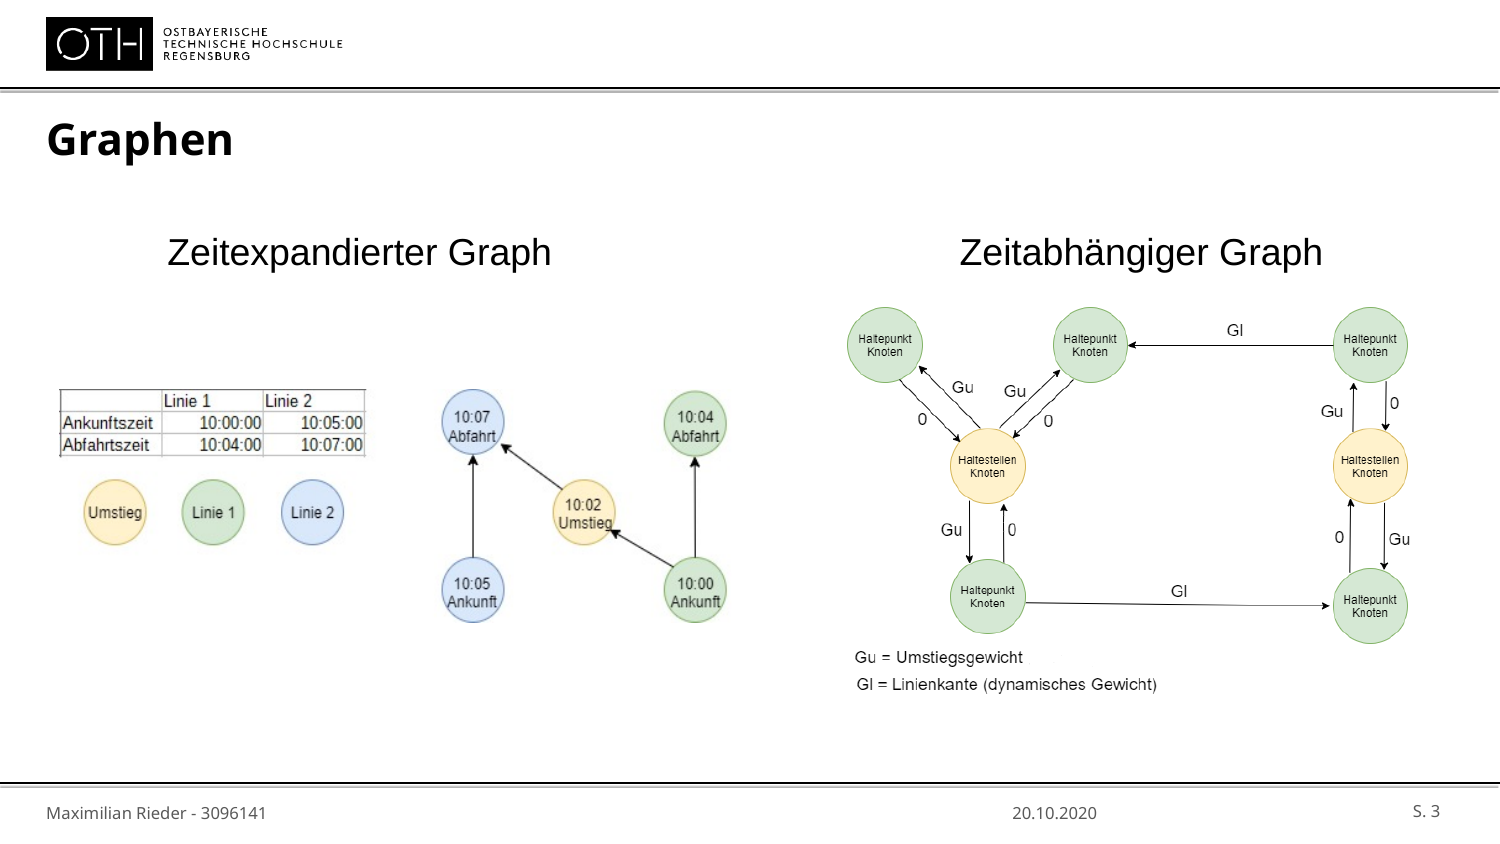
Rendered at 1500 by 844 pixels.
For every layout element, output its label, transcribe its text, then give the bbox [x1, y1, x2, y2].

text_box Zeitabhängiger Graph [944, 224, 1339, 282]
list Graphen [46, 98, 1452, 179]
picture [59, 389, 733, 623]
picture [847, 307, 1418, 700]
text_box Zeitexpandierter Graph [152, 224, 567, 282]
footer Maximilian Rieder - 3096141 [46, 783, 786, 844]
picture [46, 17, 414, 71]
slide_number S. <Foliennummer> [1321, 782, 1452, 843]
slide_number 20.10.2020 [786, 783, 1325, 844]
